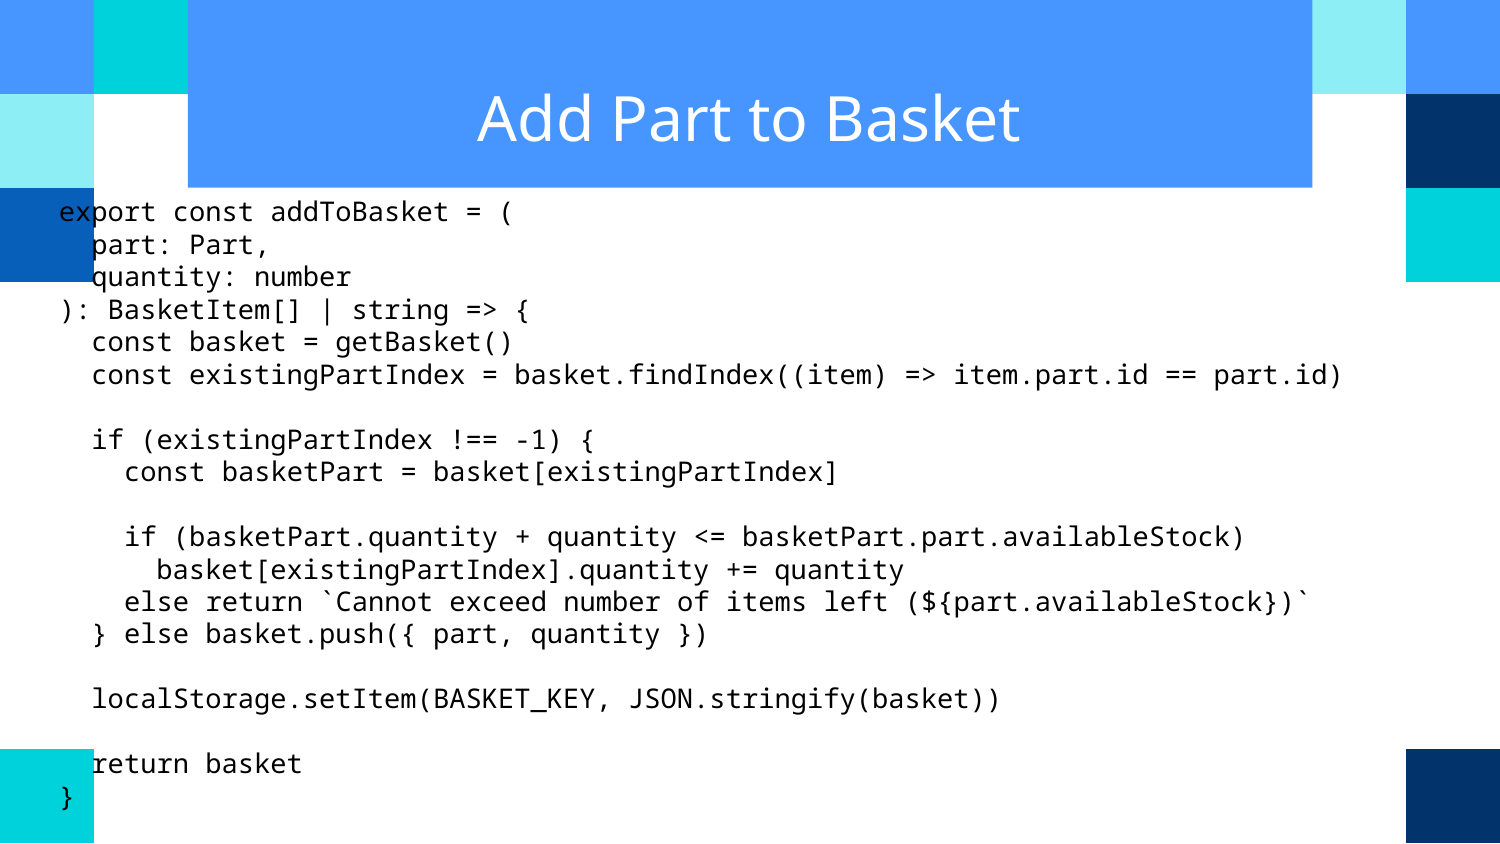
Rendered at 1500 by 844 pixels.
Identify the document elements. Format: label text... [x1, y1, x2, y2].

title Add Part to Basket [187, 0, 1313, 188]
subtitle export const addToBasket = ( part: Part, quantity: number ): BasketItem[] | string => { const basket = getBasket() const existingPartIndex = basket.findIndex((item) => item.part.id == part.id) if (existingPartIndex !== -1) { const basketPart = basket[existingPartIndex] if (basketPart.quantity + quantity <= basketPart.part.availableStock) basket[existingPartIndex].quantity += quantity else return `Cannot exceed number of items left (${part.availableStock})` } else basket.push({ part, quantity }) localStorage.setItem(BASKET_KEY, JSON.stringify(basket)) return basket } [0, 179, 1500, 827]
